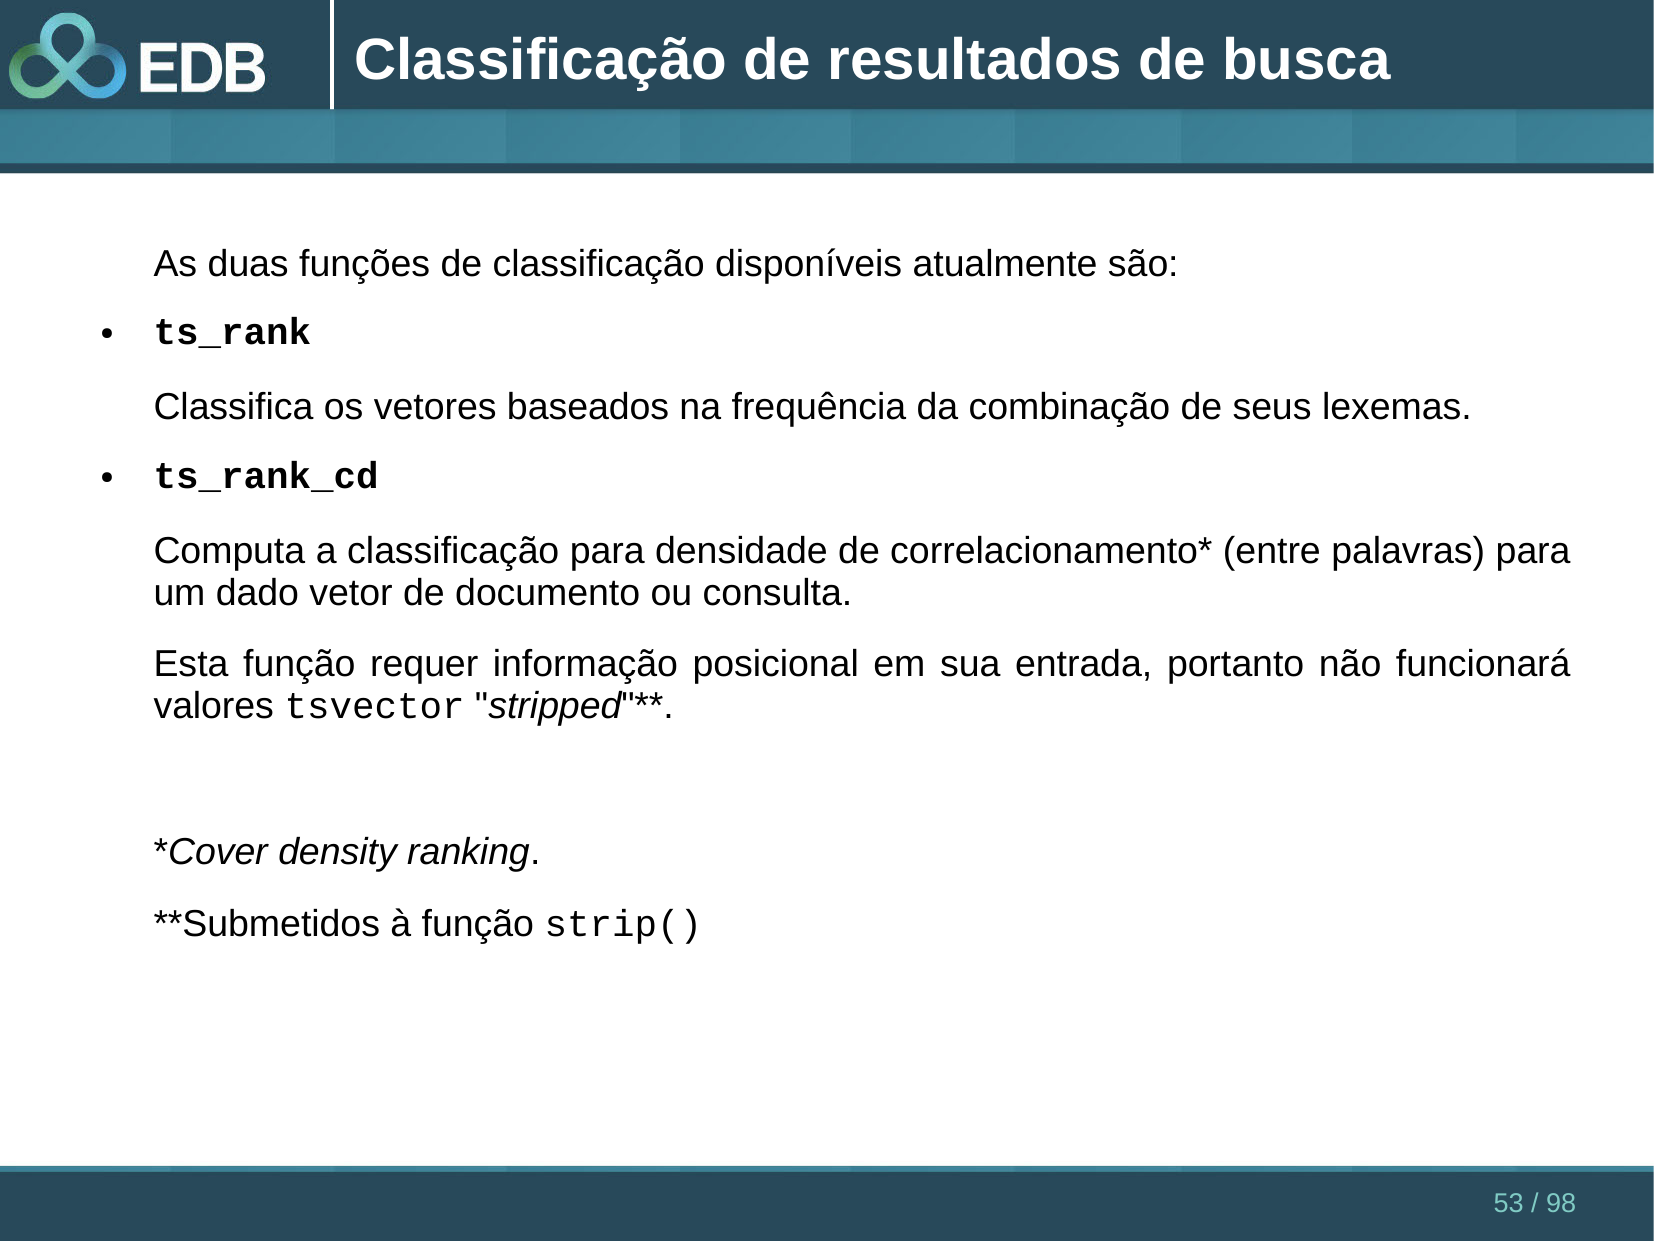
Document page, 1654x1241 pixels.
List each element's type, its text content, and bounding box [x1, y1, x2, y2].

picture [0, 0, 1654, 1241]
list As duas funções de classificação disponíveis atualmente são: ts_rank Classifica os vetores baseados na frequência da combinação de seus lexemas. ts_rank_cd Computa a classificação para densidade de correlacionamento* (entre palavras) para um dado vetor de documento ou consulta. Esta função requer informação posicional em sua entrada, portanto não funcionará valores tsvector "stripped"**. *Cover density ranking. **Submetidos à função strip() [82, 242, 1571, 948]
title Classificação de resultados de busca [354, 0, 1625, 125]
